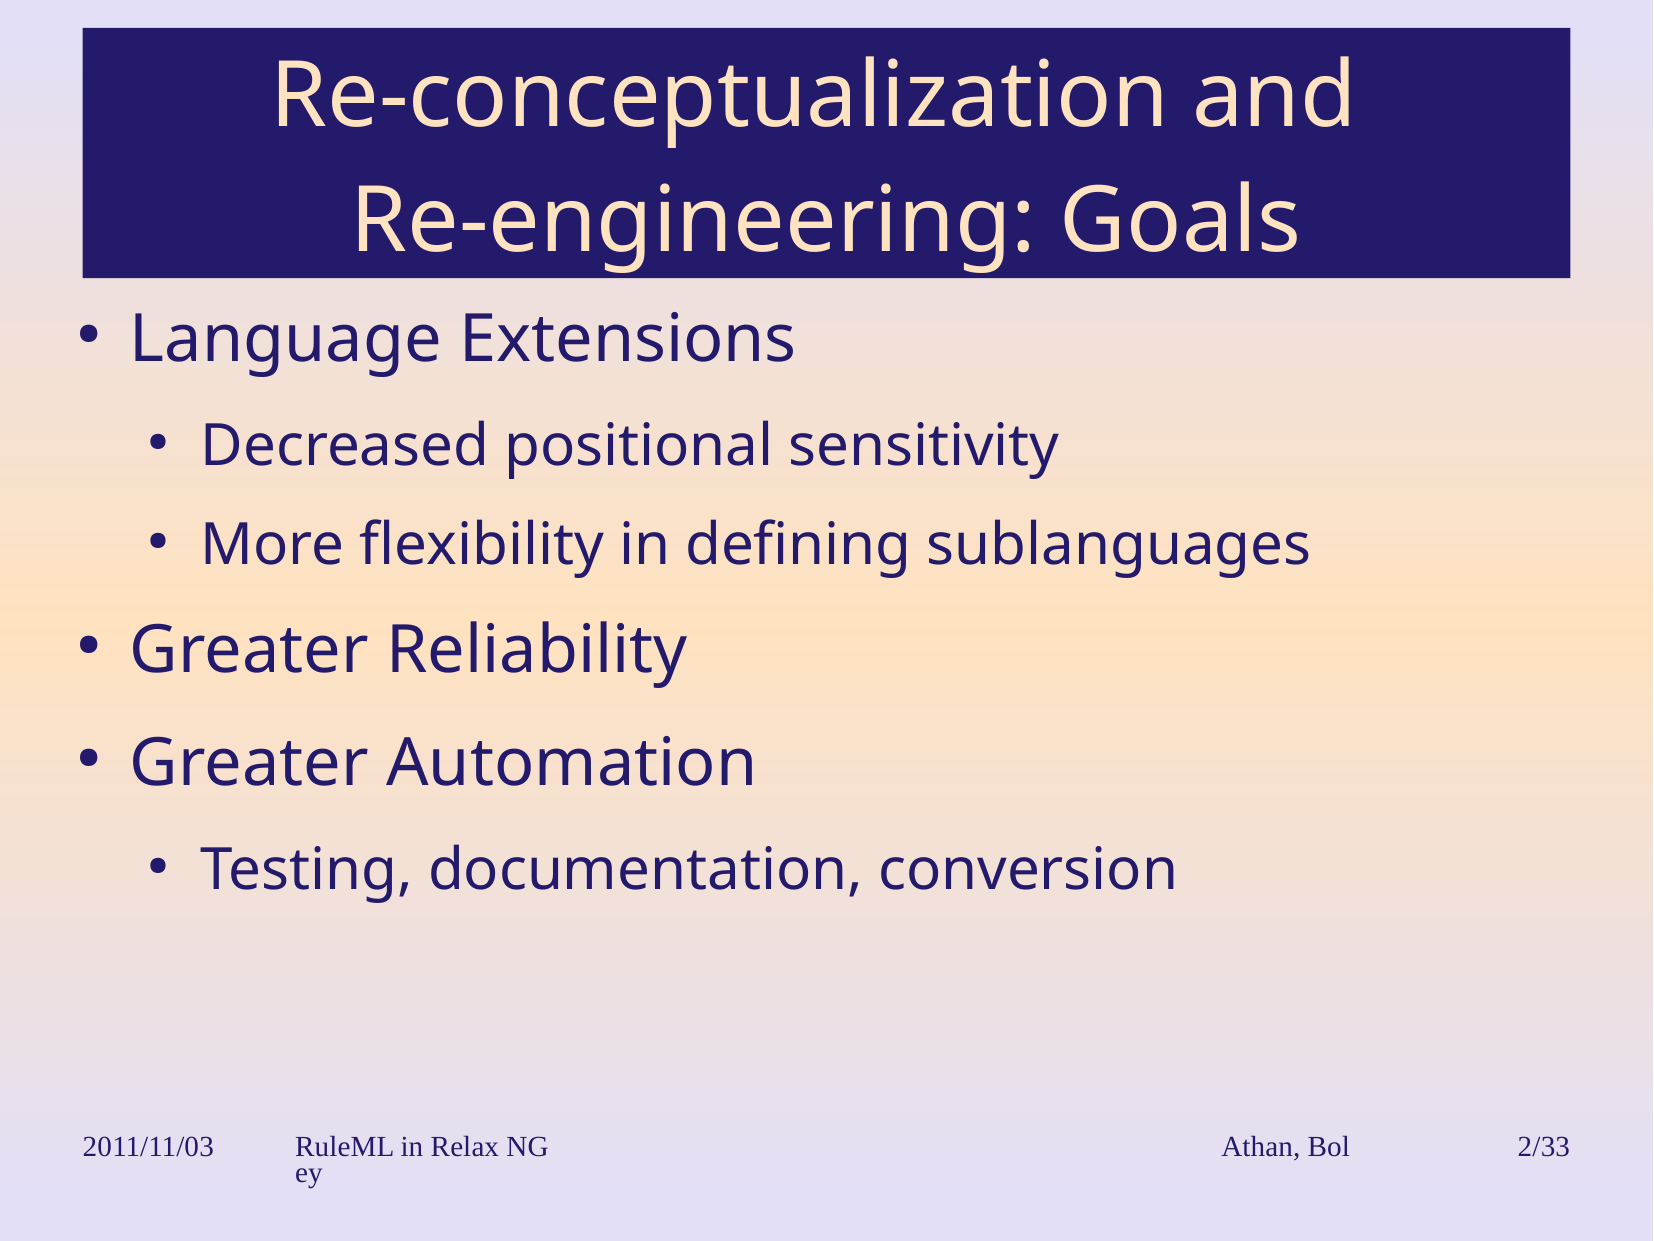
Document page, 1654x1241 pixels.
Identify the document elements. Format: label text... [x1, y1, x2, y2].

list Language Extensions Decreased positional sensitivity More flexibility in defining sublanguages Greater Reliability Greater Automation Testing, documentation, conversion [59, 290, 1595, 1095]
title Re-conceptualization and Re-engineering: Goals [82, 48, 1571, 258]
